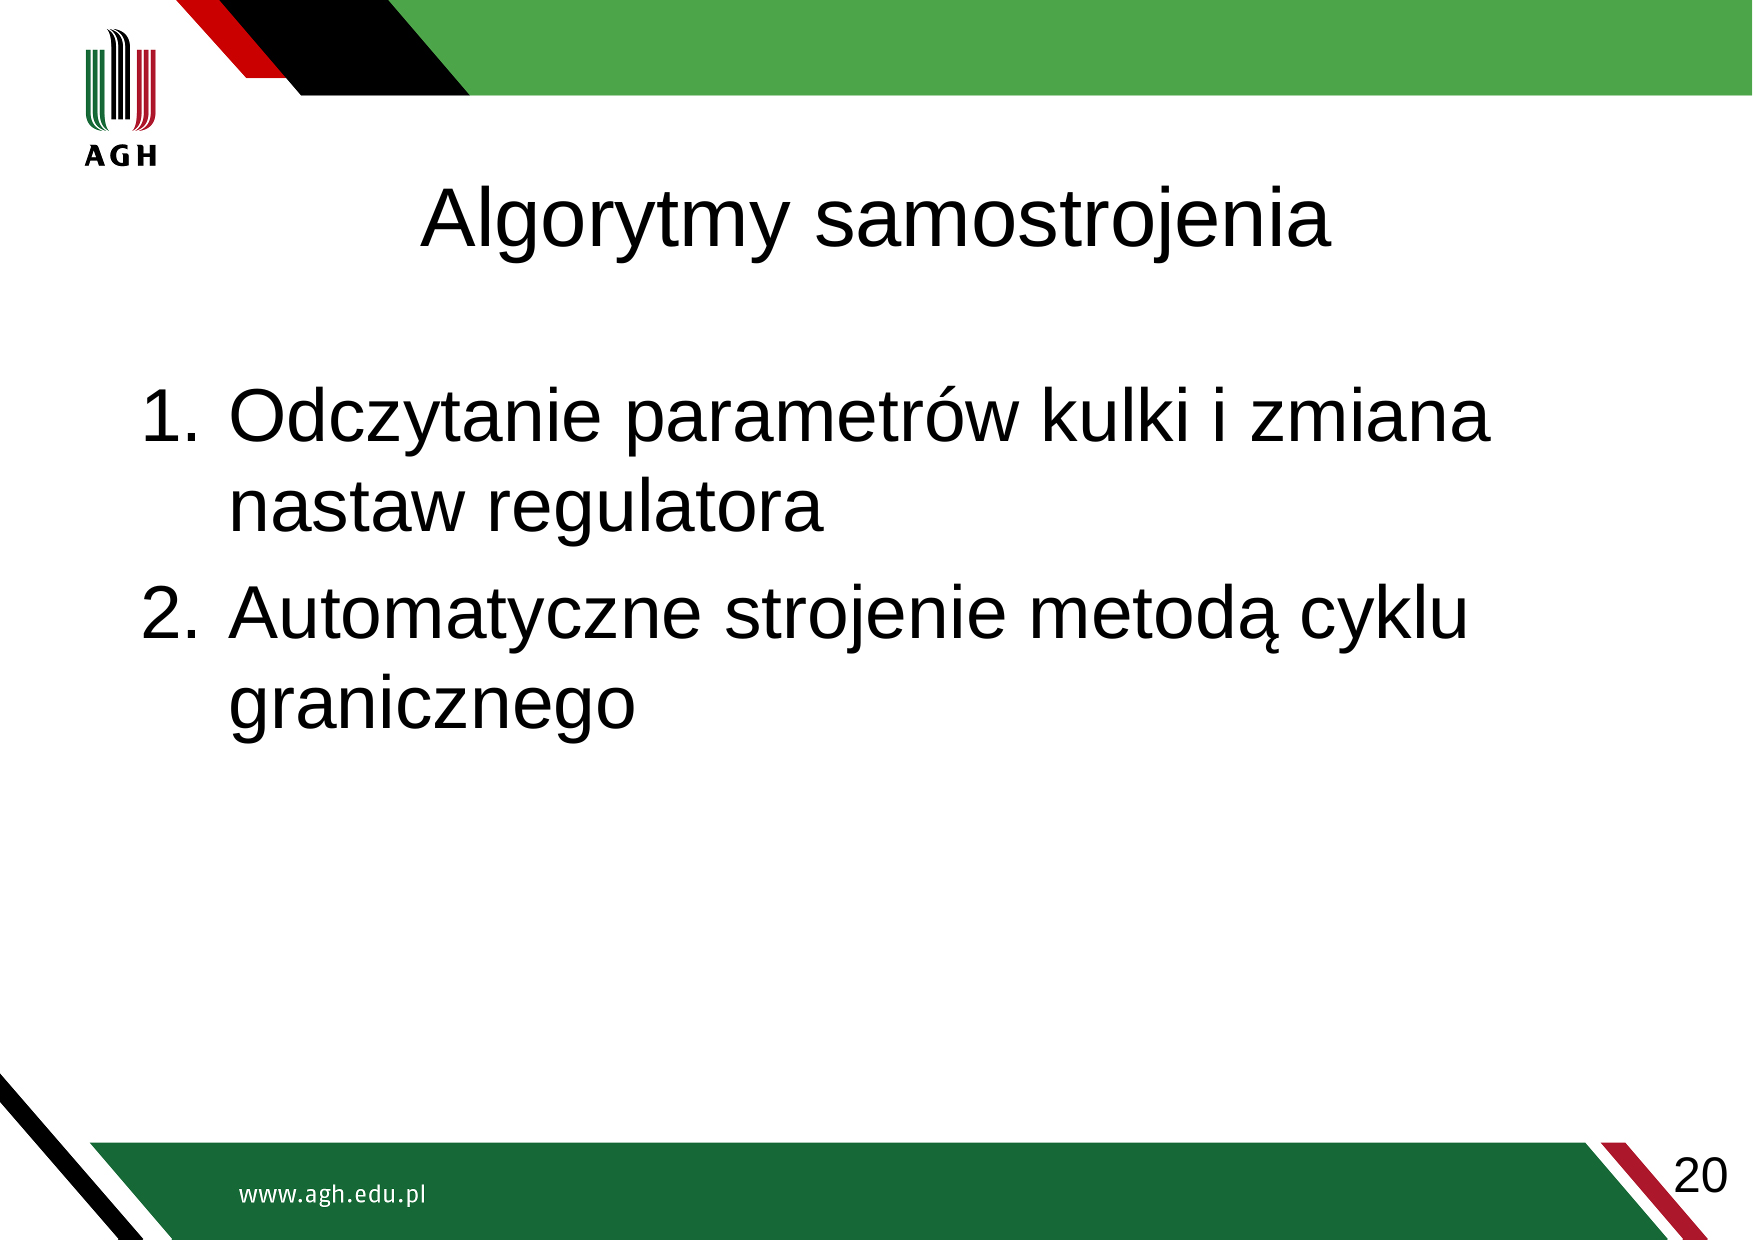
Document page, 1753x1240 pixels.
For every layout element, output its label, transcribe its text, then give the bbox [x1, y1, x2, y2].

list Odczytanie parametrów kulki i zmiana nastaw regulatora Automatyczne strojenie metodą cyklu granicznego [131, 358, 1622, 1103]
title Algorytmy samostrojenia [131, 110, 1622, 317]
picture [0, 0, 1753, 1240]
